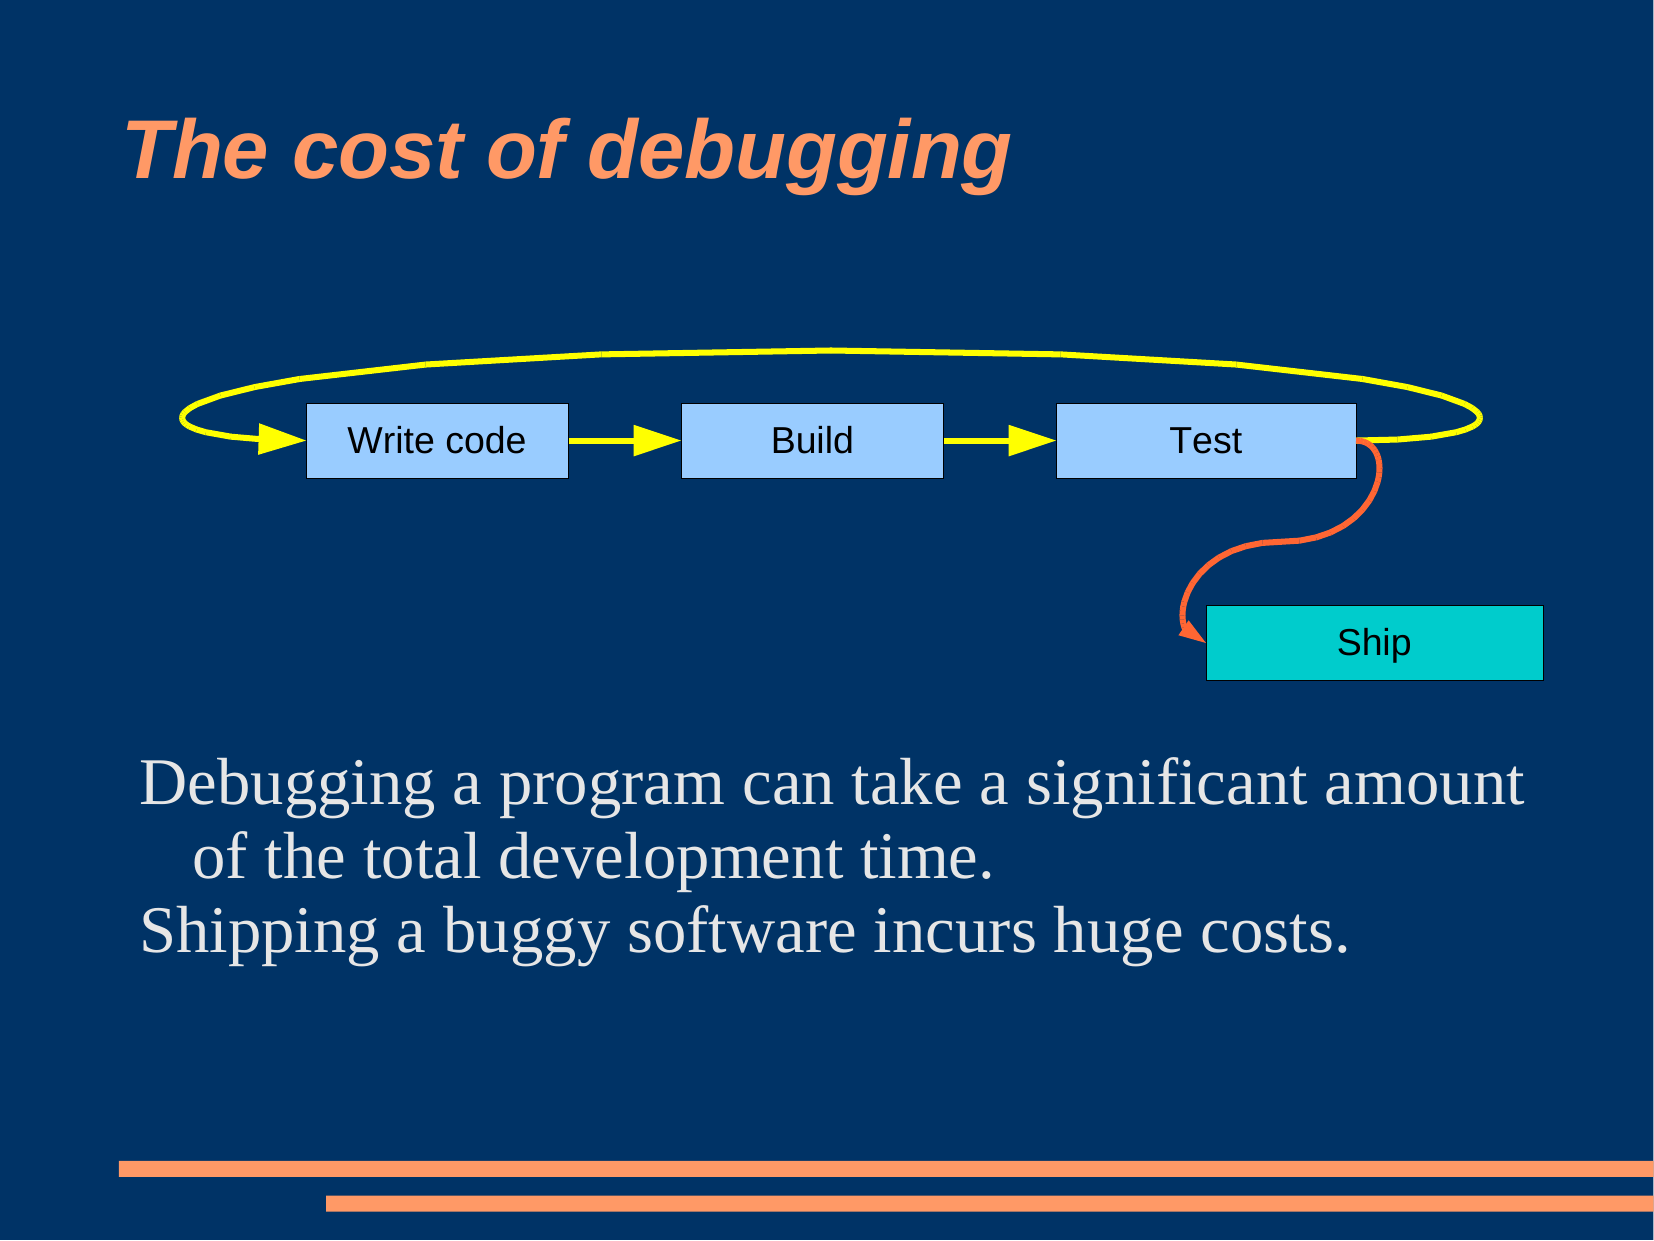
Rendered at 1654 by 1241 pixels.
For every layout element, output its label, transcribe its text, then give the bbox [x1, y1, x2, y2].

title The cost of debugging [121, 46, 1534, 254]
chart [121, 322, 1561, 709]
list Debugging a program can take a significant amount of the total development time. Shipping a buggy software incurs huge costs. [121, 745, 1561, 1132]
